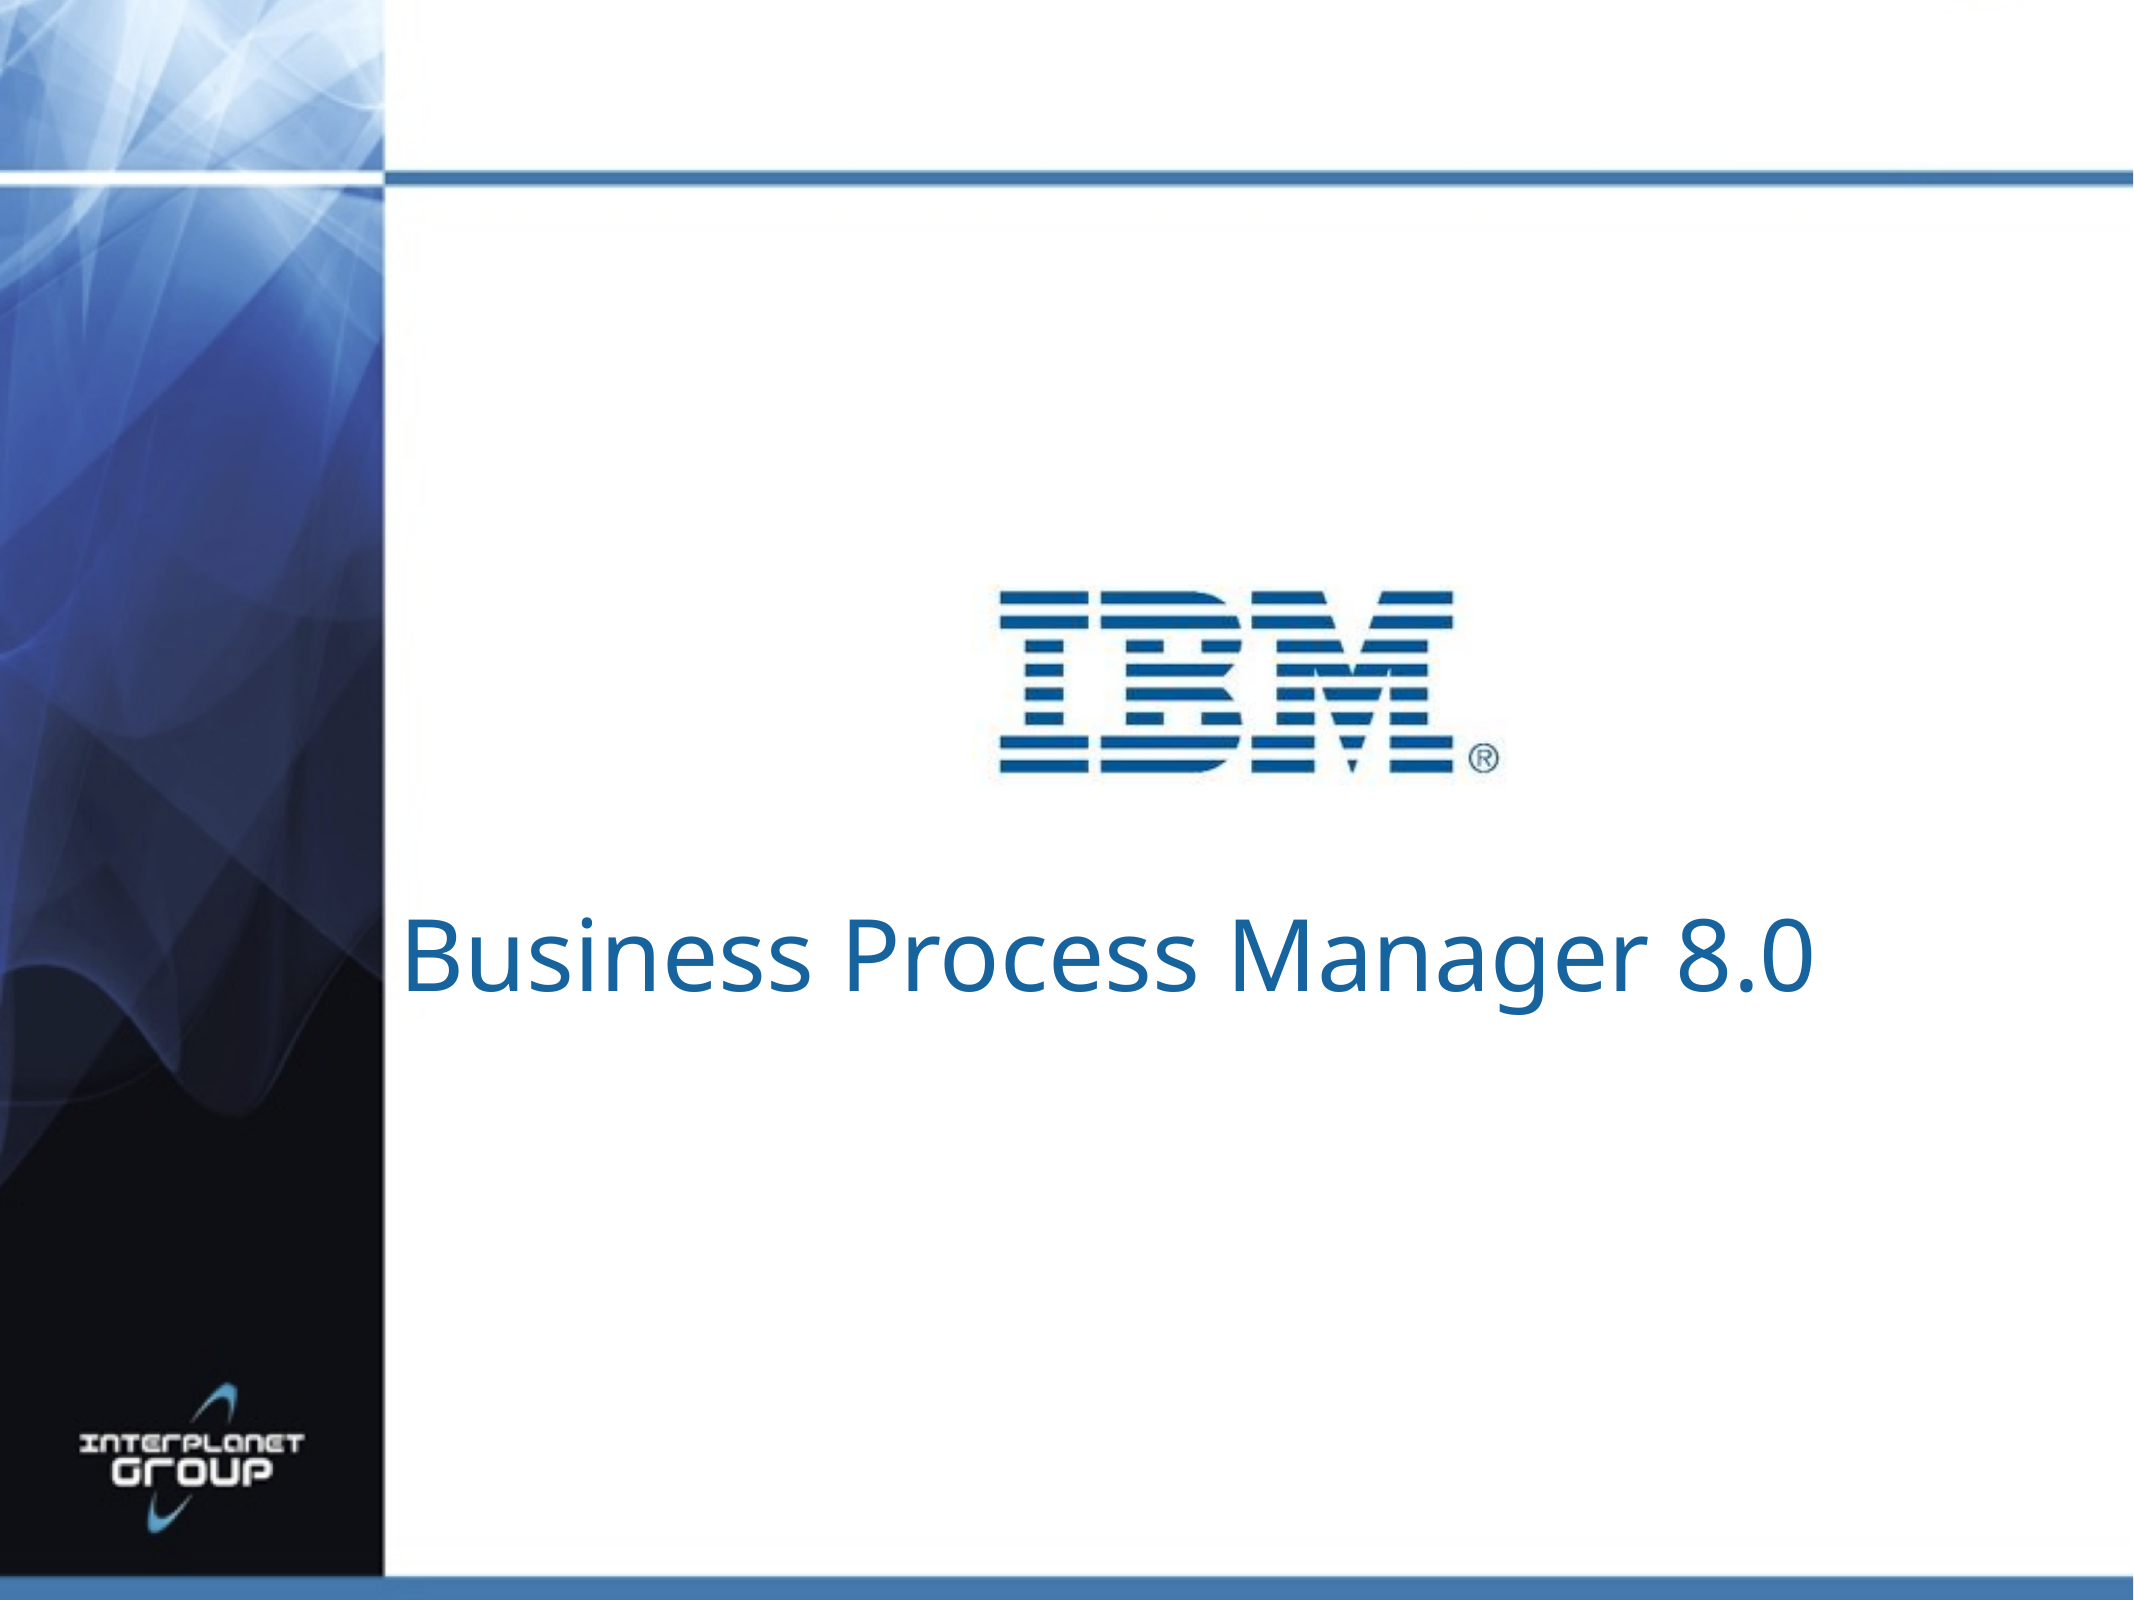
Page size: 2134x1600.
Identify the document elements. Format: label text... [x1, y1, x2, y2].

picture [0, 0, 2134, 1600]
title [391, 22, 2109, 335]
list Business Process Manager 8.0 [391, 335, 2109, 1567]
